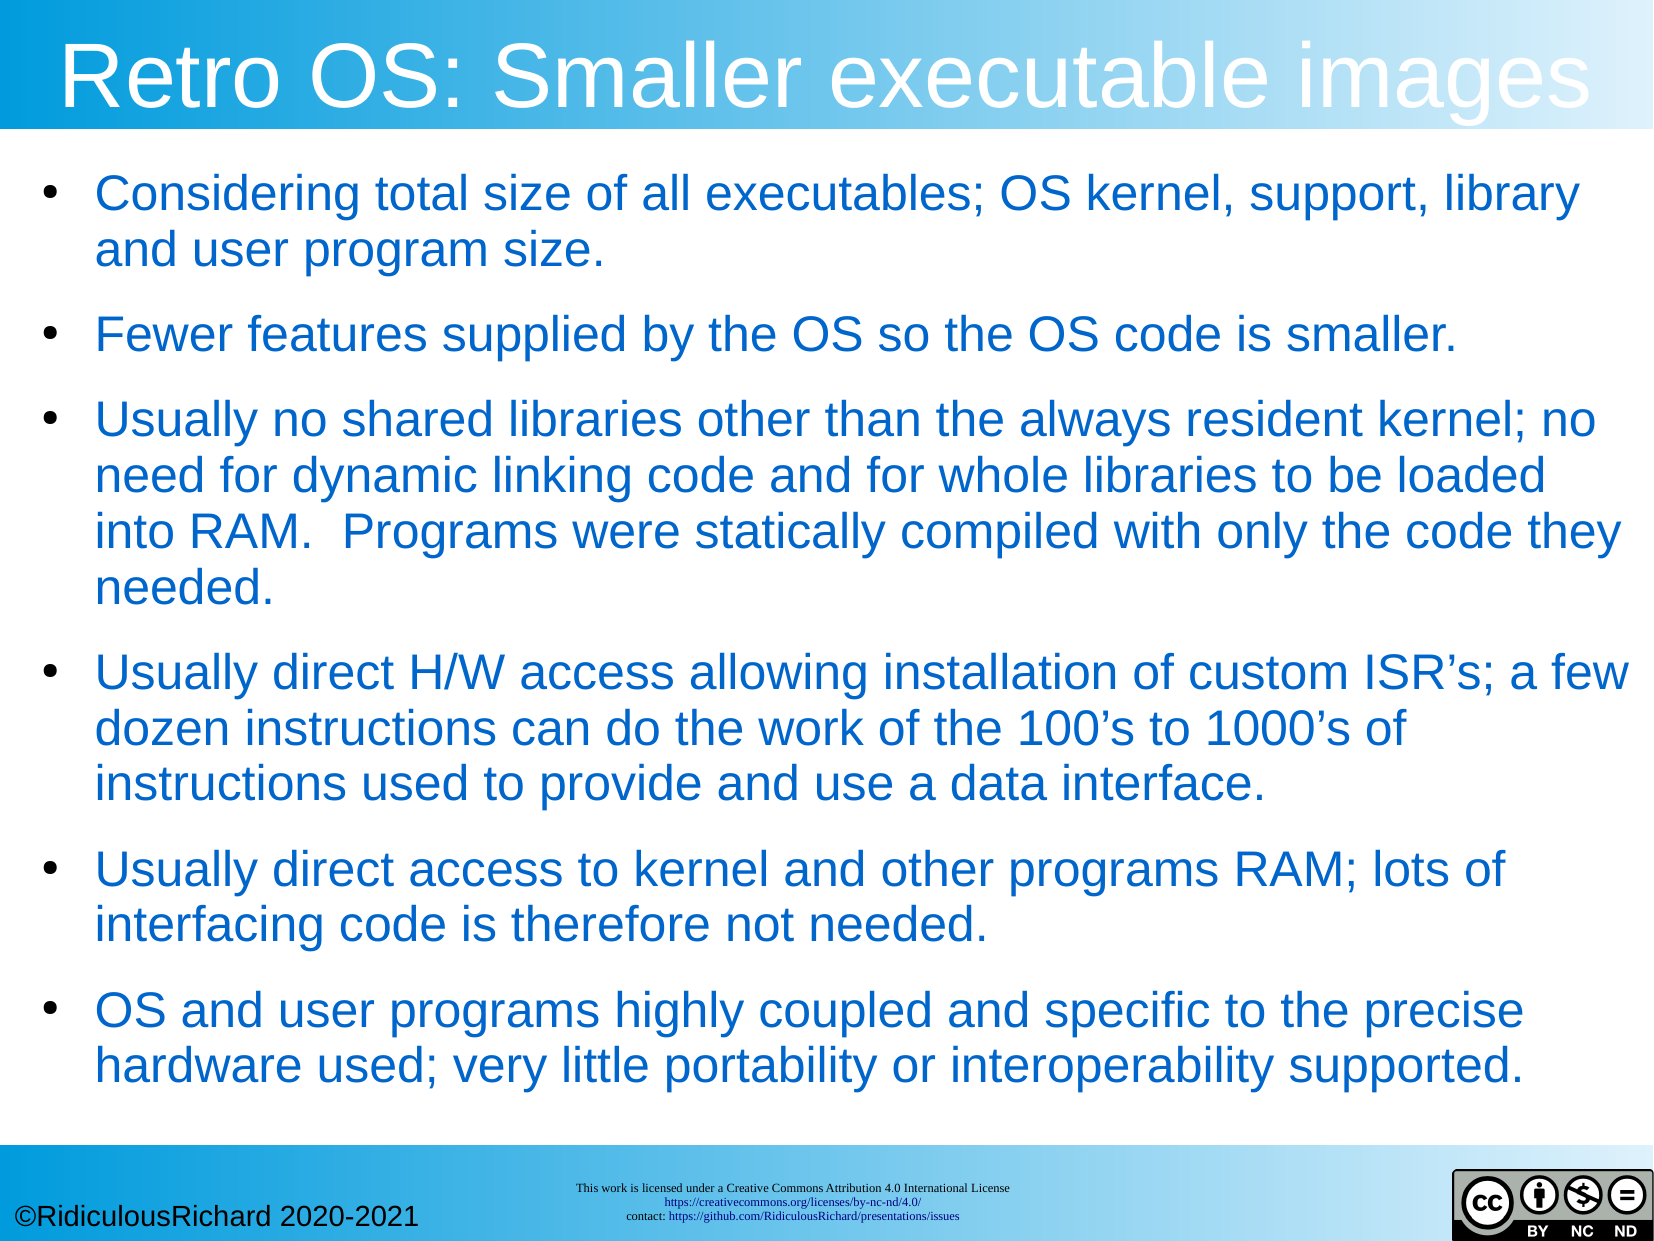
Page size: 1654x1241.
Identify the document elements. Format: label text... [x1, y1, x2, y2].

picture [1452, 1169, 1654, 1241]
picture [138, 1146, 142, 1241]
list Considering total size of all executables; OS kernel, support, library and user program size. Fewer features supplied by the OS so the OS code is smaller. Usually no shared libraries other than the always resident kernel; no need for dynamic linking code and for whole libraries to be loaded into RAM. Programs were statically compiled with only the code they needed. Usually direct H/W access allowing installation of custom ISR’s; a few dozen instructions can do the work of the 100’s to 1000’s of instructions used to provide and use a data interface. Usually direct access to kernel and other programs RAM; lots of interfacing code is therefore not needed. OS and user programs highly coupled and specific to the precise hardware used; very little portability or interoperability supported. [23, 165, 1630, 1123]
title Retro OS: Smaller executable images [47, 0, 1607, 165]
